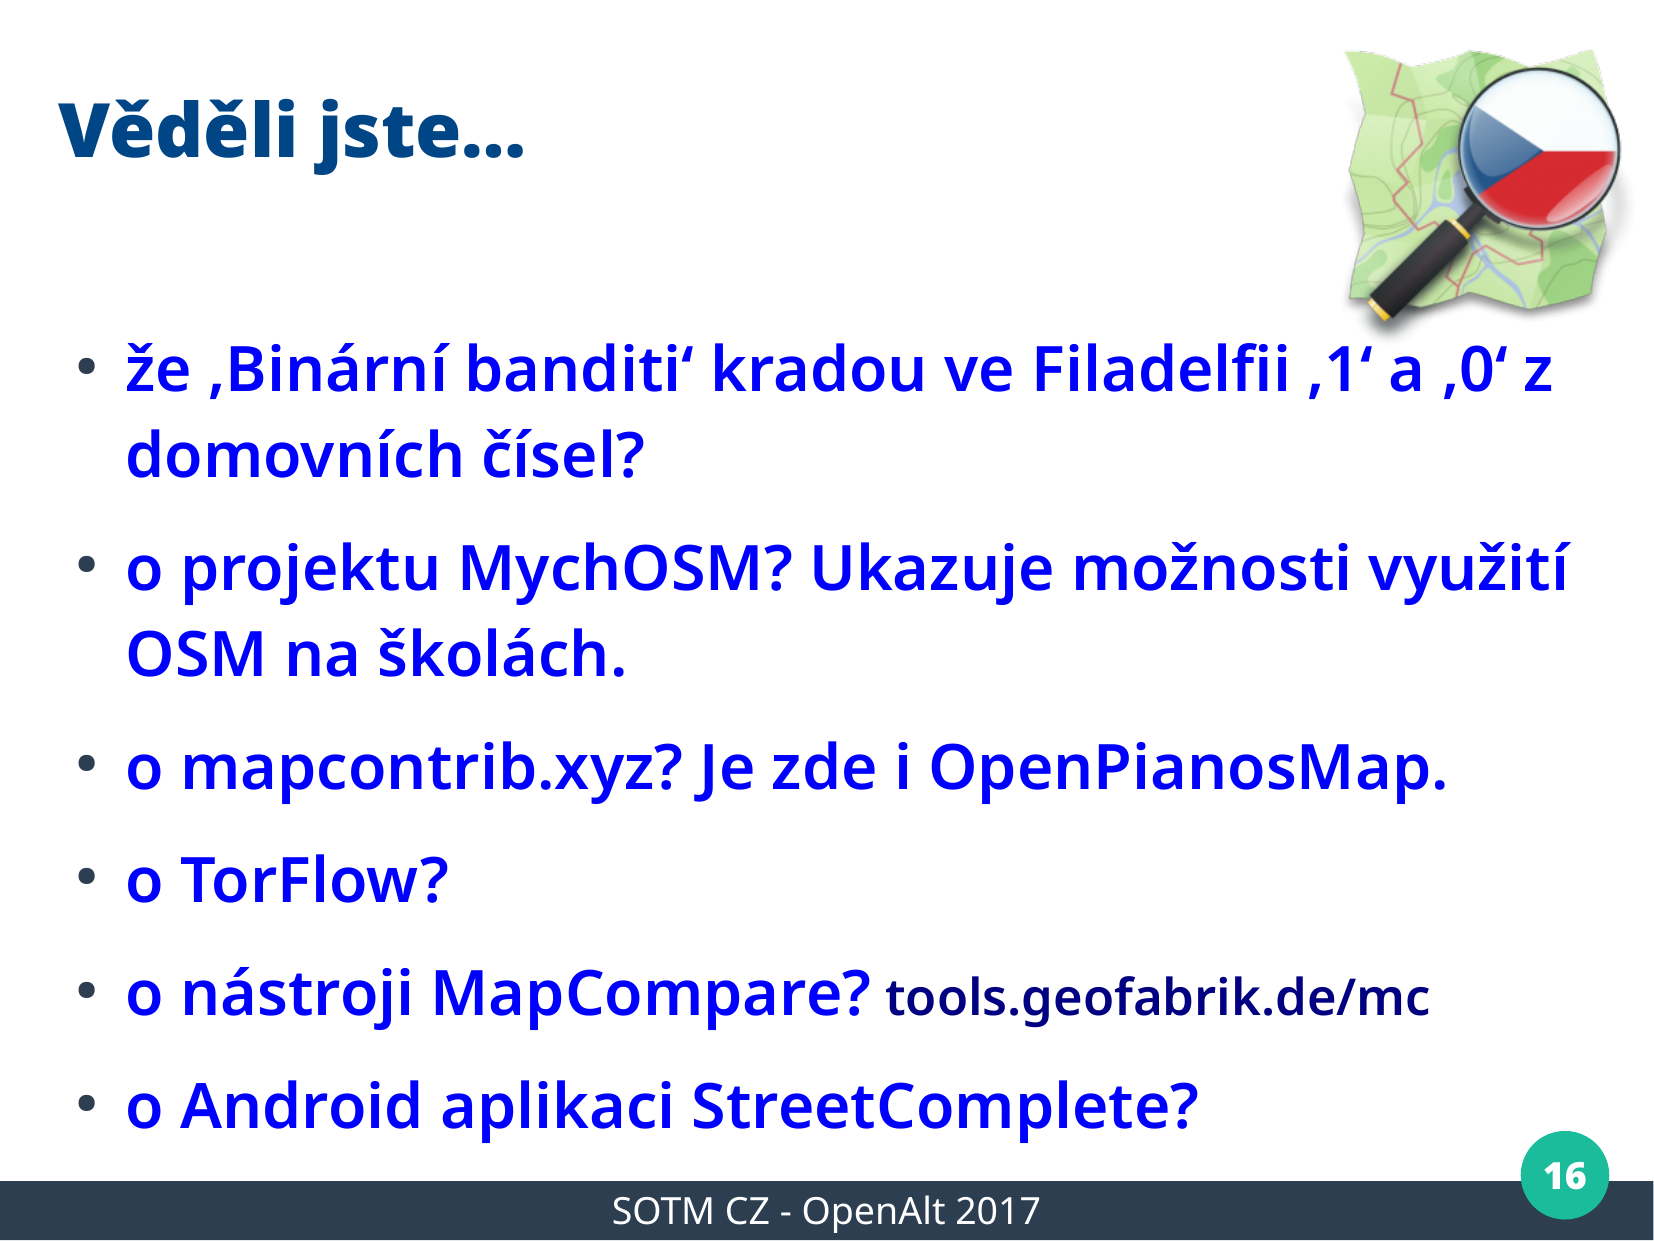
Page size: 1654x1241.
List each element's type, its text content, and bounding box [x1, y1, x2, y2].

picture [1334, 49, 1635, 350]
title Věděli jste… [59, 49, 1347, 207]
list že ‚Binární banditi‘ kradou ve Filadelfii ‚1‘ a ‚0‘ z domovních čísel? o projektu MychOSM? Ukazuje možnosti využití OSM na školách. o mapcontrib.xyz? Je zde i OpenPianosMap. o TorFlow? o nástroji MapCompare? tools.geofabrik.de/mc o Android aplikaci StreetComplete? [59, 324, 1595, 1152]
